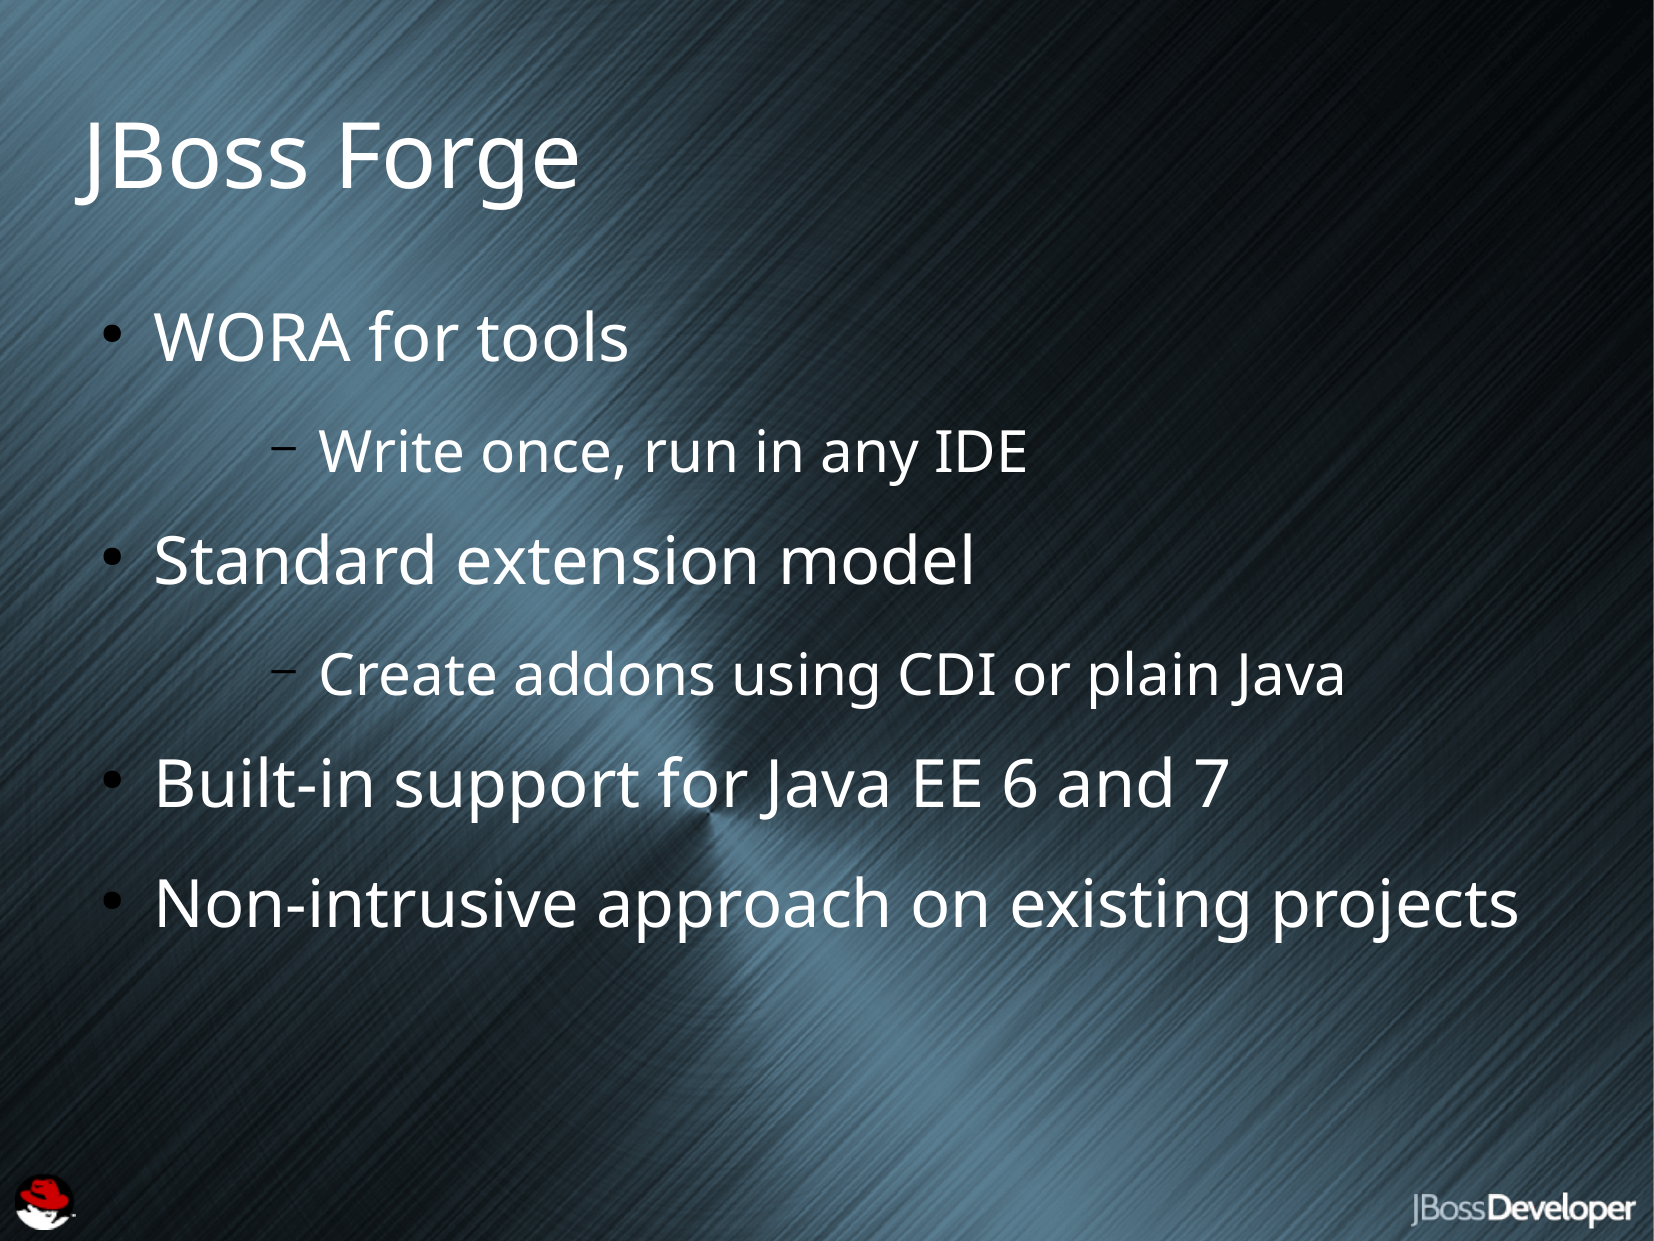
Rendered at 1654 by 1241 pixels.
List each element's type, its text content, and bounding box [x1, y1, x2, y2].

title JBoss Forge [82, 49, 1571, 257]
list WORA for tools Write once, run in any IDE Standard extension model Create addons using CDI or plain Java Built-in support for Java EE 6 and 7 Non-intrusive approach on existing projects [82, 290, 1571, 1109]
picture [0, 0, 1654, 1241]
